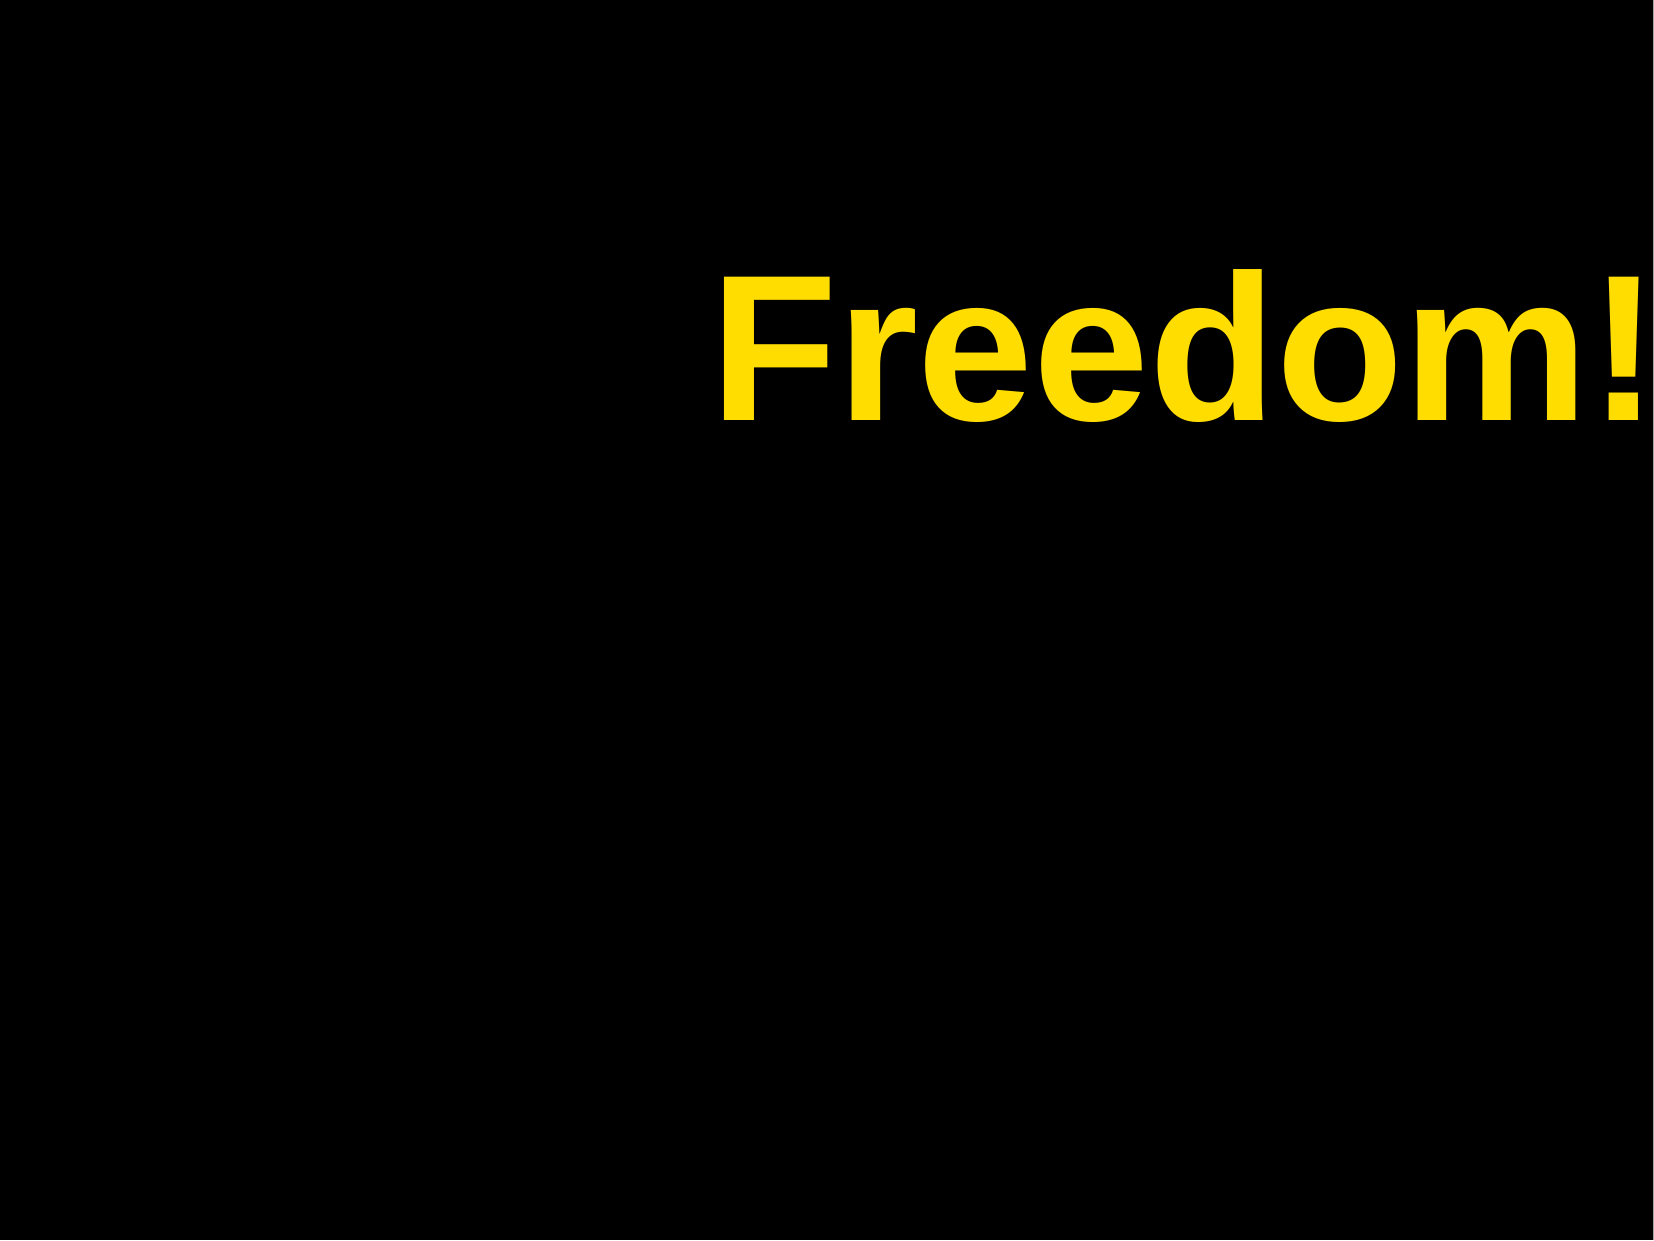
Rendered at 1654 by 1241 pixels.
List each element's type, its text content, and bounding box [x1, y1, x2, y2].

text_box Freedom! [637, 225, 1654, 473]
